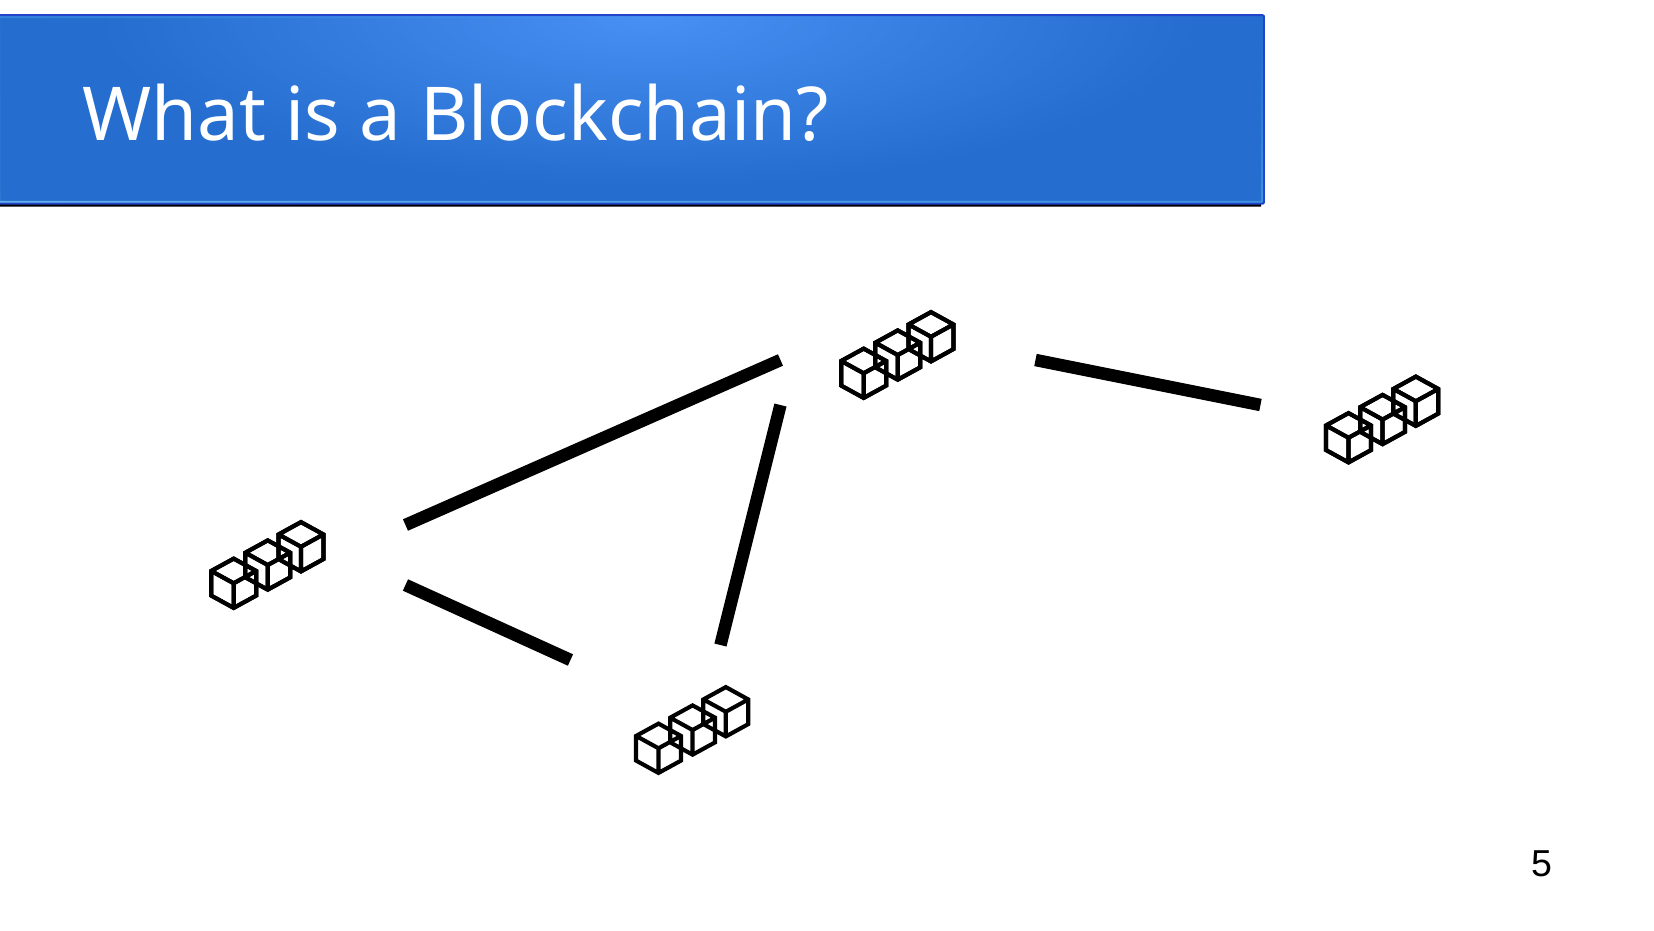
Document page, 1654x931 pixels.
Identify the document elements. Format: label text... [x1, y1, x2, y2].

title What is a Blockchain? [82, 35, 1235, 189]
picture [555, 630, 846, 851]
picture [130, 465, 421, 686]
picture [1245, 319, 1536, 541]
picture [760, 255, 1051, 476]
